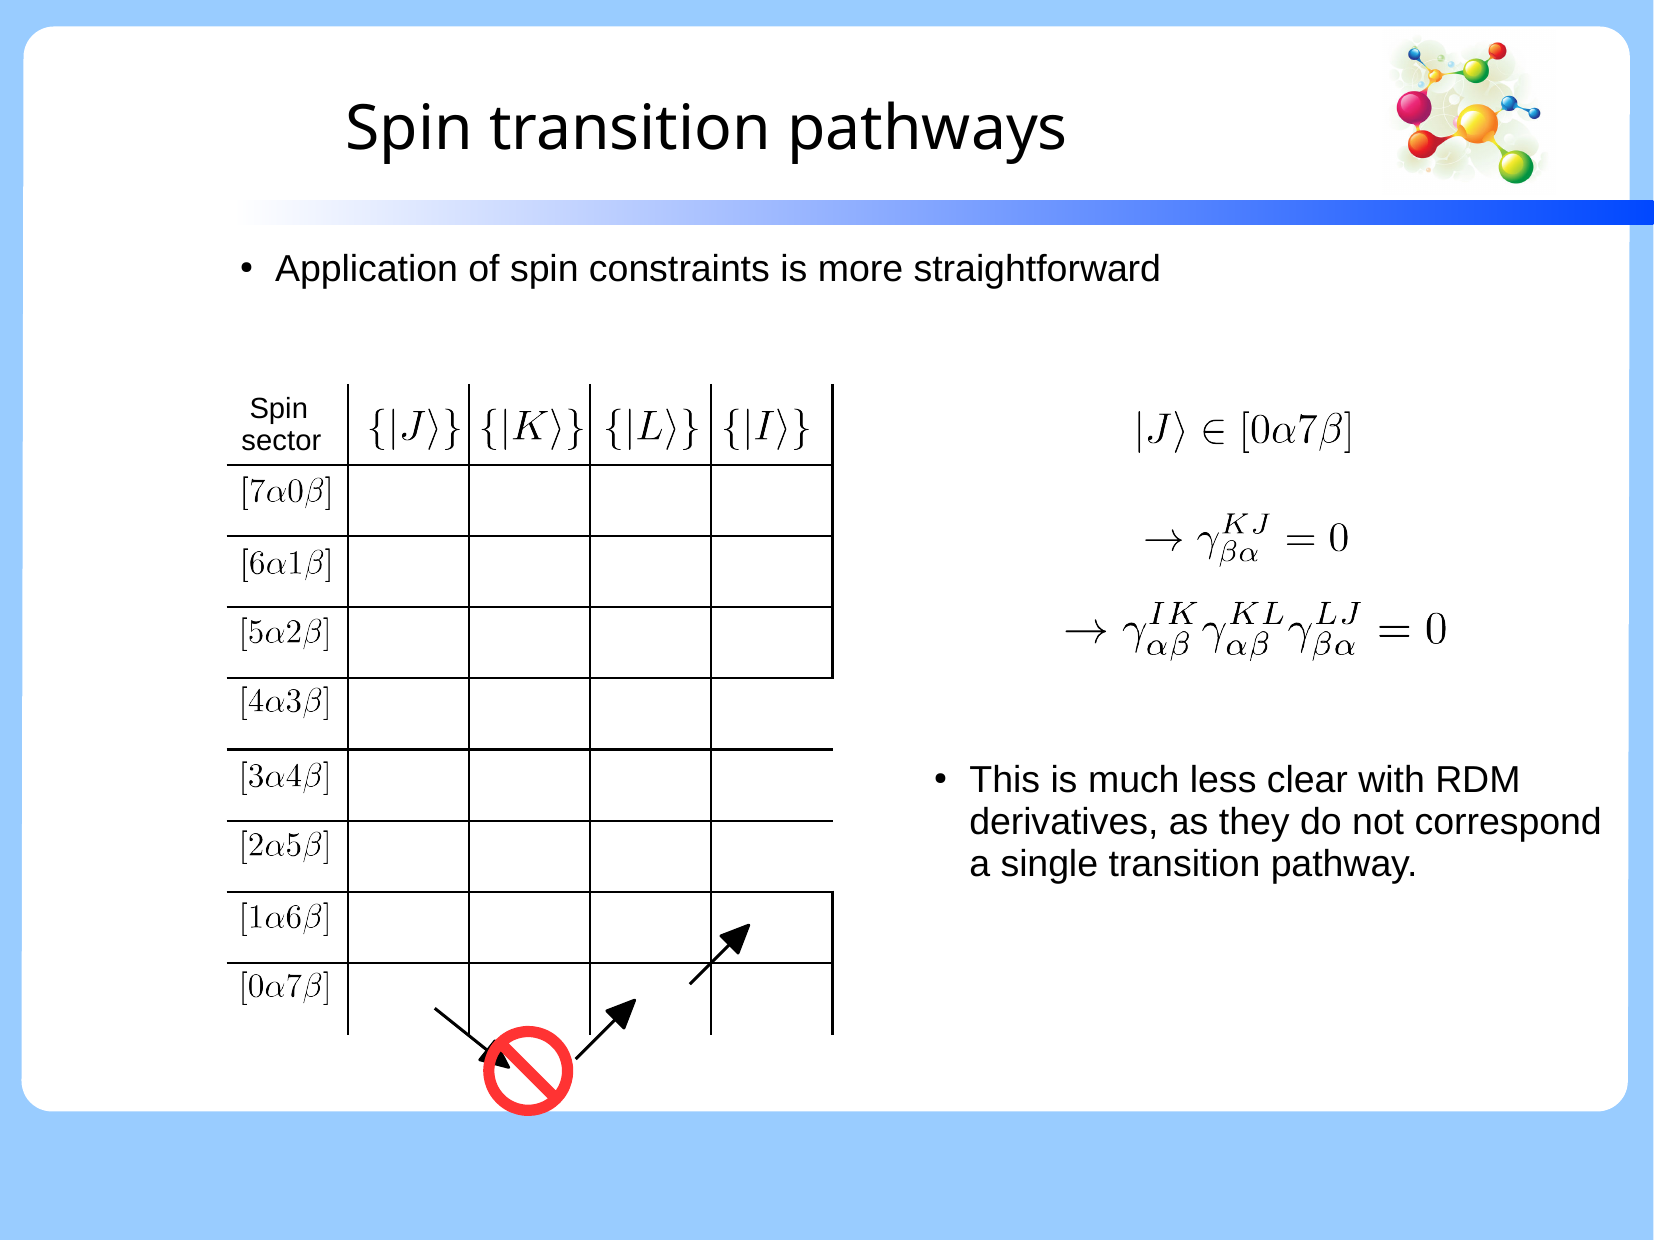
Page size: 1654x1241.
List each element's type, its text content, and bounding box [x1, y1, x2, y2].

table_cell [227, 822, 347, 891]
table_cell [591, 679, 710, 748]
table_cell [349, 893, 468, 962]
table_cell [227, 466, 347, 535]
picture [1145, 513, 1348, 567]
picture [723, 408, 809, 450]
picture [242, 686, 328, 720]
title Spin transition pathways [82, 49, 1332, 201]
table_cell [470, 751, 589, 820]
picture [242, 971, 328, 1005]
text_box This is much less clear with RDM derivatives, as they do not correspond a single transition pathway. [919, 751, 1621, 893]
table_cell [591, 537, 710, 606]
picture [481, 408, 583, 450]
table_cell [349, 466, 468, 535]
table_cell [227, 964, 347, 1035]
table_cell [591, 608, 710, 677]
picture [242, 761, 328, 795]
table_cell [470, 822, 589, 891]
table_cell [712, 537, 831, 606]
table_cell [470, 893, 589, 962]
table_cell [591, 466, 710, 535]
picture [243, 548, 330, 582]
picture [1382, 29, 1556, 195]
table_cell [349, 608, 468, 677]
table_cell [470, 608, 589, 677]
picture [605, 408, 698, 450]
table_header [349, 384, 468, 464]
table_cell [470, 679, 589, 748]
table_cell [470, 537, 589, 606]
table_cell [712, 466, 831, 535]
picture [369, 408, 460, 450]
table_cell [591, 893, 710, 962]
table_cell [349, 822, 468, 891]
picture [1138, 410, 1351, 453]
table_cell [227, 679, 347, 748]
table_header Spin sector [227, 384, 347, 464]
table_cell [712, 893, 831, 962]
picture [242, 830, 328, 864]
table_cell [712, 751, 833, 820]
table_cell [349, 964, 468, 1035]
table_cell [591, 964, 710, 1035]
text_box Application of spin constraints is more straightforward [225, 240, 1571, 297]
table_header [712, 384, 831, 464]
table_cell [227, 608, 347, 677]
table_cell [470, 466, 589, 535]
table_cell [712, 608, 831, 677]
table_cell [873, 201, 877, 224]
table_cell [227, 751, 347, 820]
table_cell [712, 822, 833, 891]
table_header [470, 384, 589, 464]
picture [242, 902, 328, 936]
table_header [591, 384, 710, 464]
table_cell [227, 537, 347, 606]
table_cell [227, 893, 347, 962]
table_cell [956, 201, 961, 224]
table_cell [712, 964, 831, 1035]
picture [1065, 601, 1446, 661]
table_cell [591, 822, 710, 891]
table_cell [470, 964, 589, 1035]
table_cell [349, 751, 468, 820]
table_cell [349, 679, 468, 748]
text_box [483, 1025, 574, 1116]
picture [242, 617, 328, 651]
table_cell [712, 679, 833, 748]
table_cell [349, 537, 468, 606]
picture [243, 476, 330, 510]
table_cell [591, 751, 710, 820]
